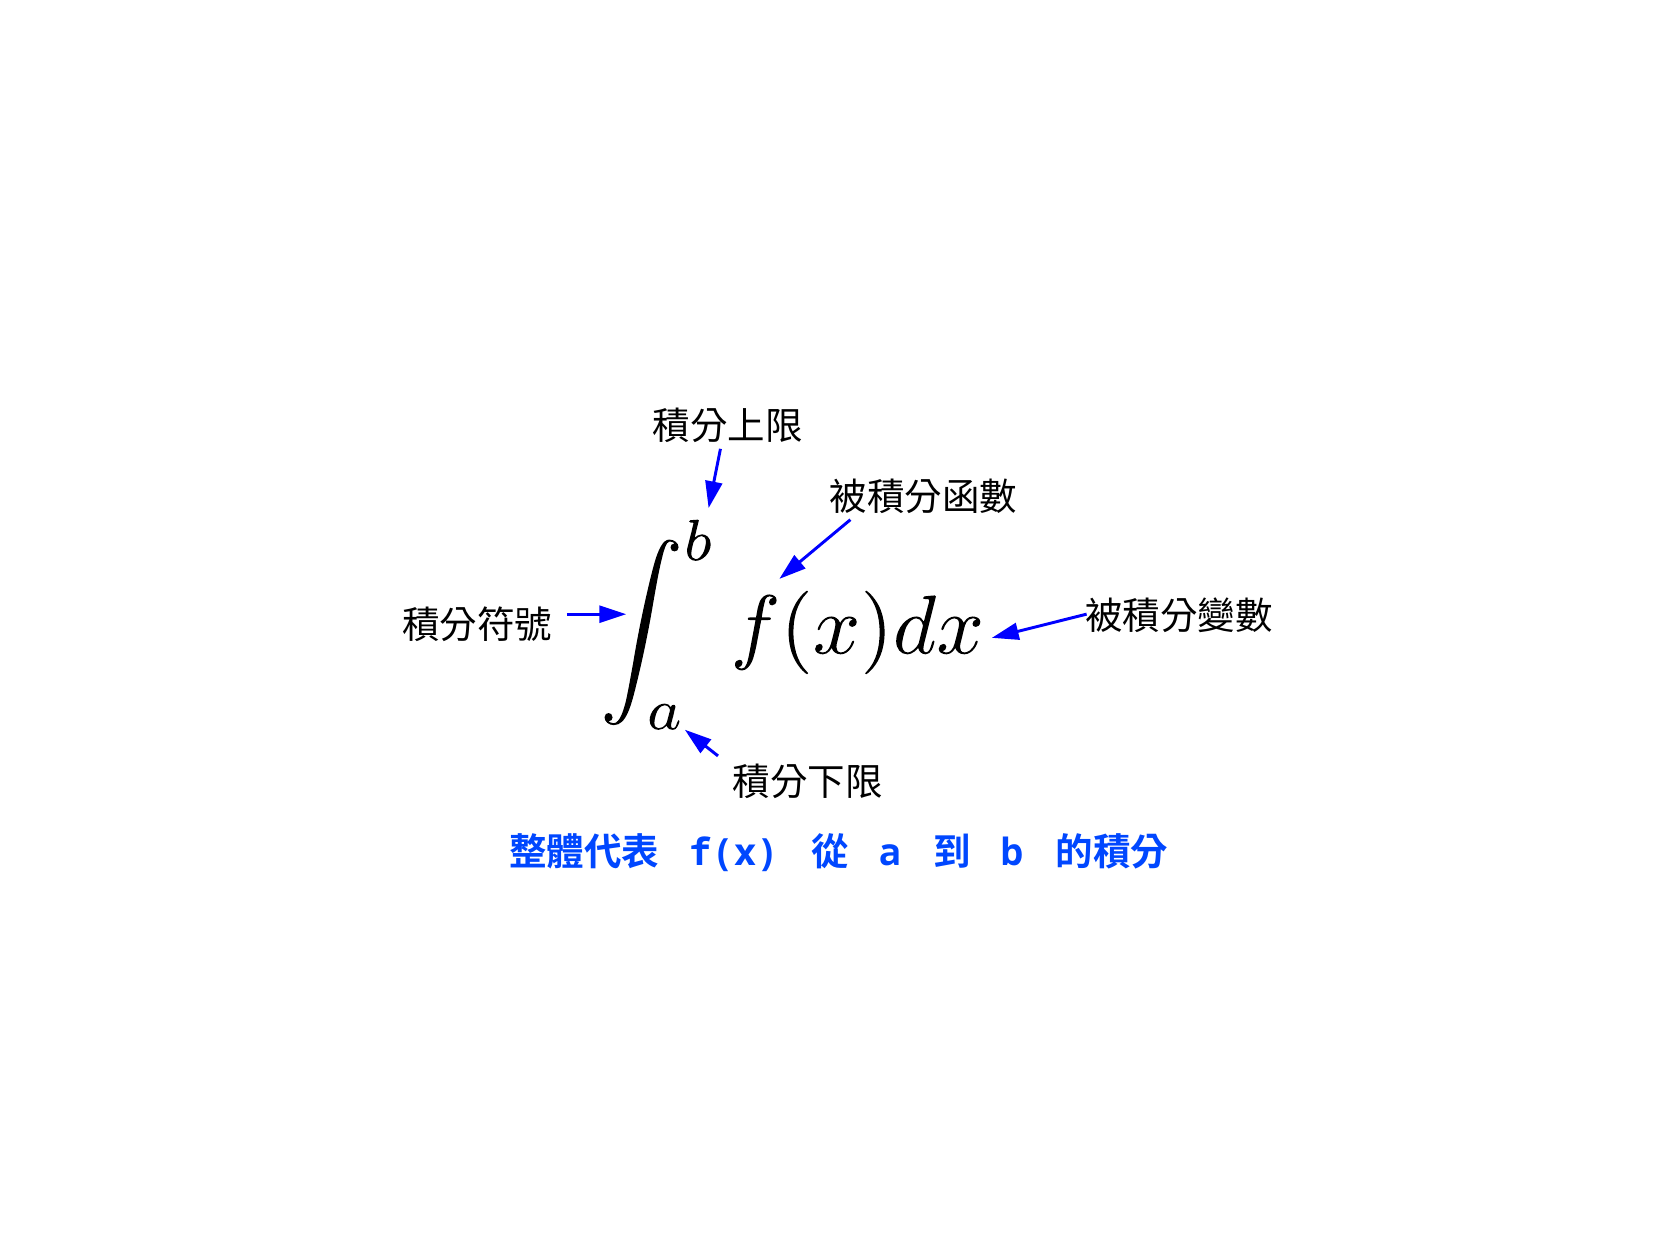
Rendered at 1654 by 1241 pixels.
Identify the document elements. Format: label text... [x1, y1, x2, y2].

text_box 被積分函數 [814, 459, 1033, 520]
text_box 積分下限 [717, 744, 898, 804]
text_box 積分上限 [637, 388, 818, 449]
text_box 整體代表 f(x) 從 a 到 b 的積分 [494, 814, 1146, 875]
picture [604, 519, 981, 730]
text_box 被積分變數 [1070, 578, 1288, 639]
text_box 積分符號 [387, 587, 567, 648]
